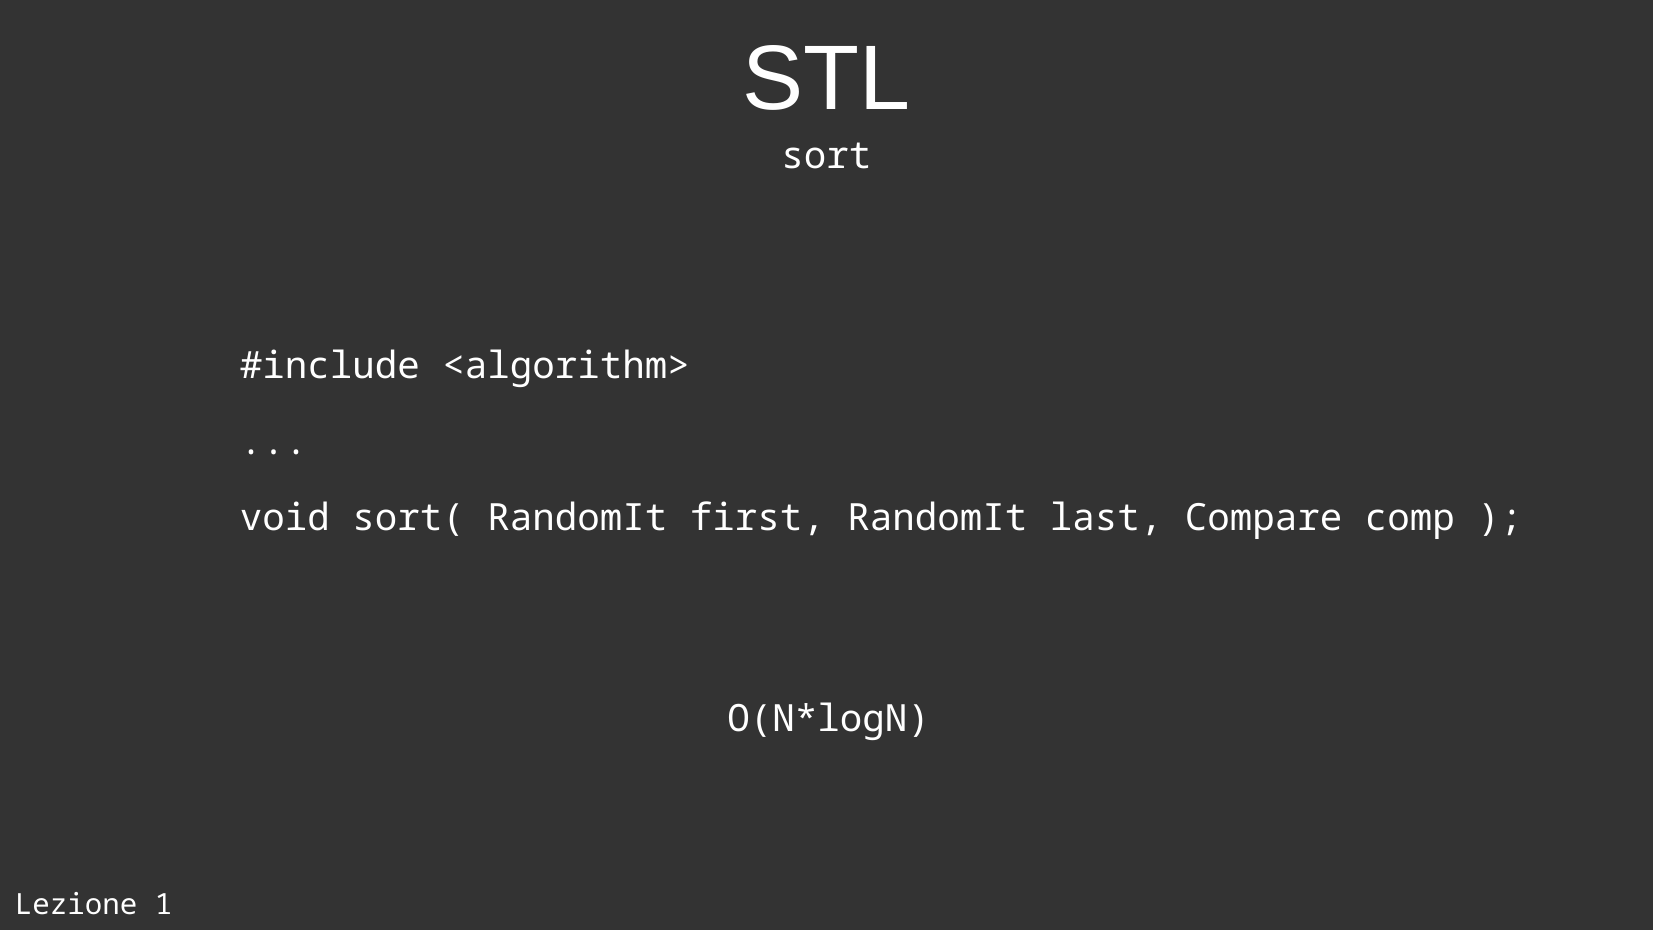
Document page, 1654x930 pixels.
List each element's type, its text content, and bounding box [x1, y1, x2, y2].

text_box O(N*logN) [712, 684, 945, 751]
title STL [82, 0, 1571, 156]
text_box Lezione 1 [0, 875, 188, 930]
text_box #include <algorithm> ... void sort( RandomIt first, RandomIt last, Compare comp ); [225, 331, 1538, 601]
text_box sort [766, 121, 887, 188]
